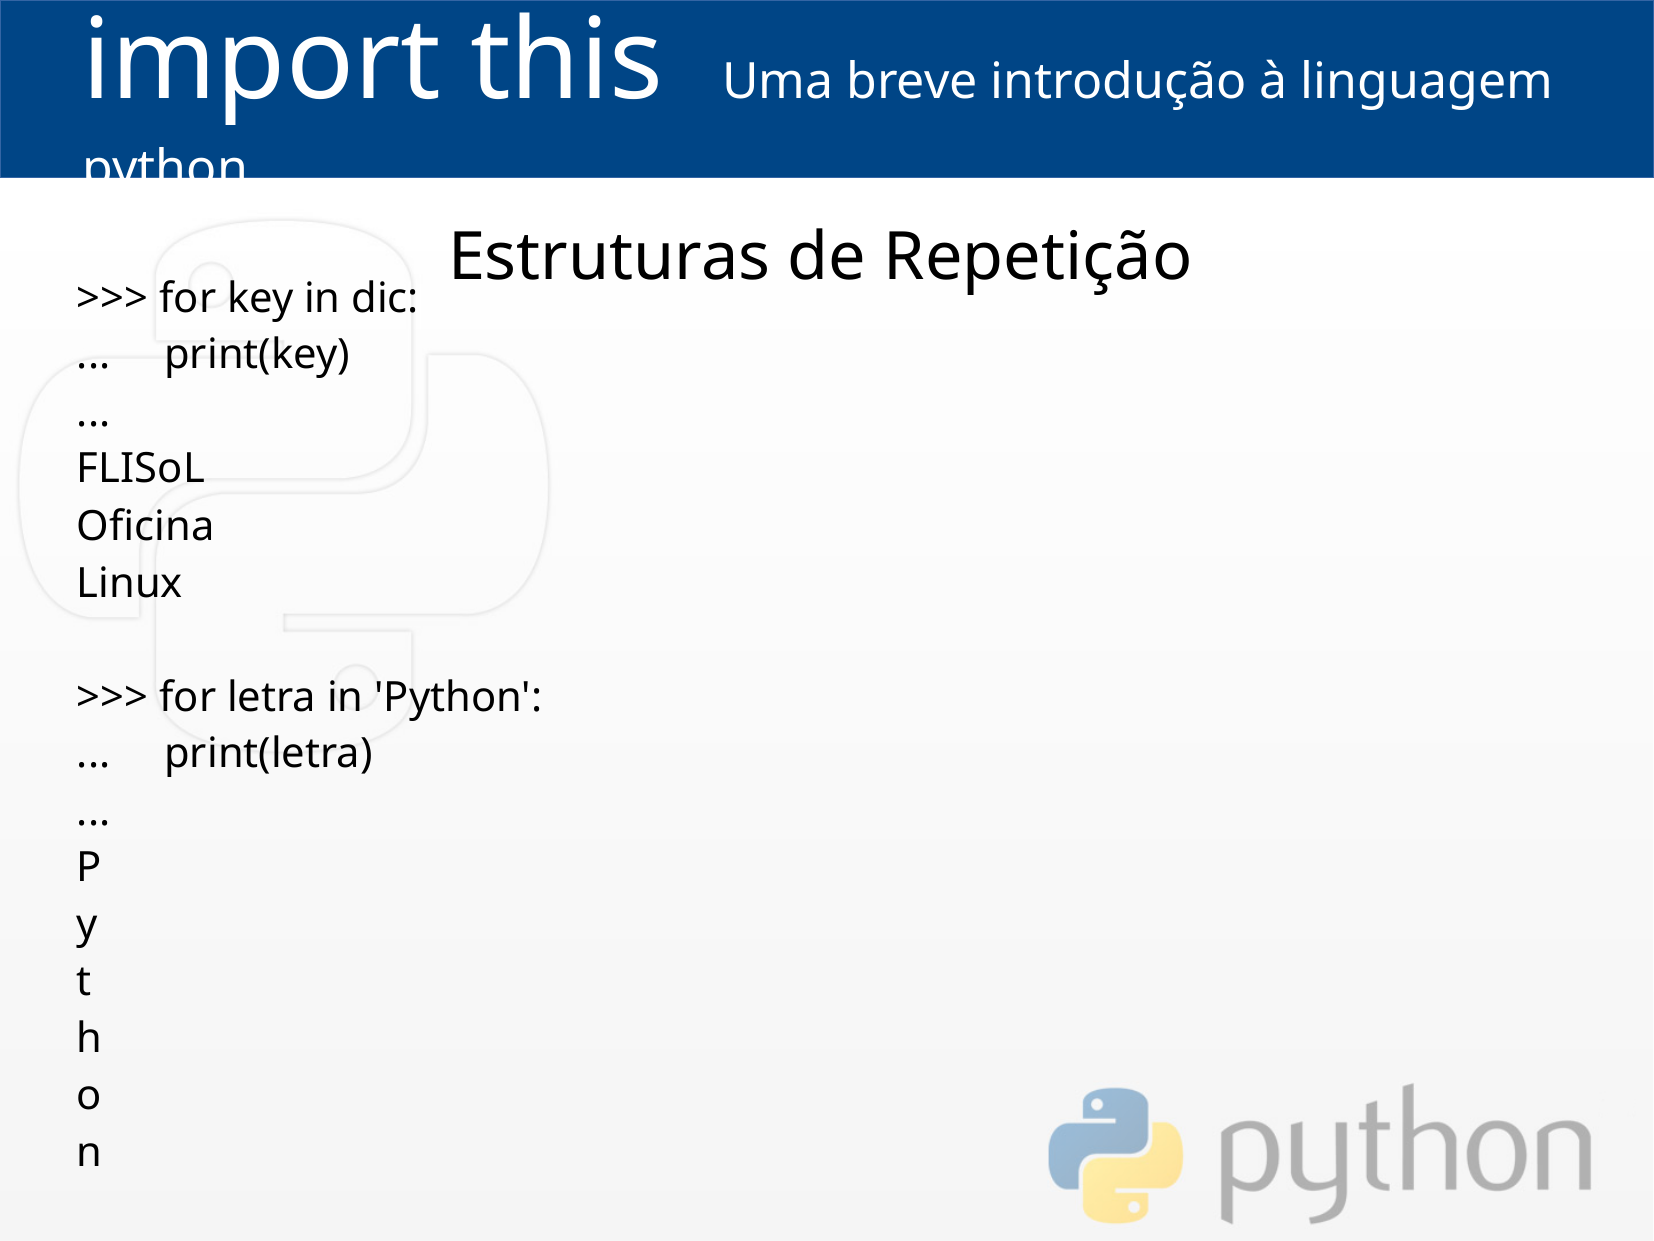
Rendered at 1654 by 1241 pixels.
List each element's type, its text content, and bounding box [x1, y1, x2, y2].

picture [0, 200, 1654, 1241]
title import this Uma breve introdução à linguagem python [82, 1, 1571, 178]
subtitle >>> for key in dic: ... print(key) ... FLISoL Oficina Linux >>> for letra in 'Python': ... print(letra) ... P y t h o n [76, 295, 1565, 1151]
text_box Estruturas de Repetição [106, 200, 1536, 296]
text_box [0, 0, 1654, 178]
